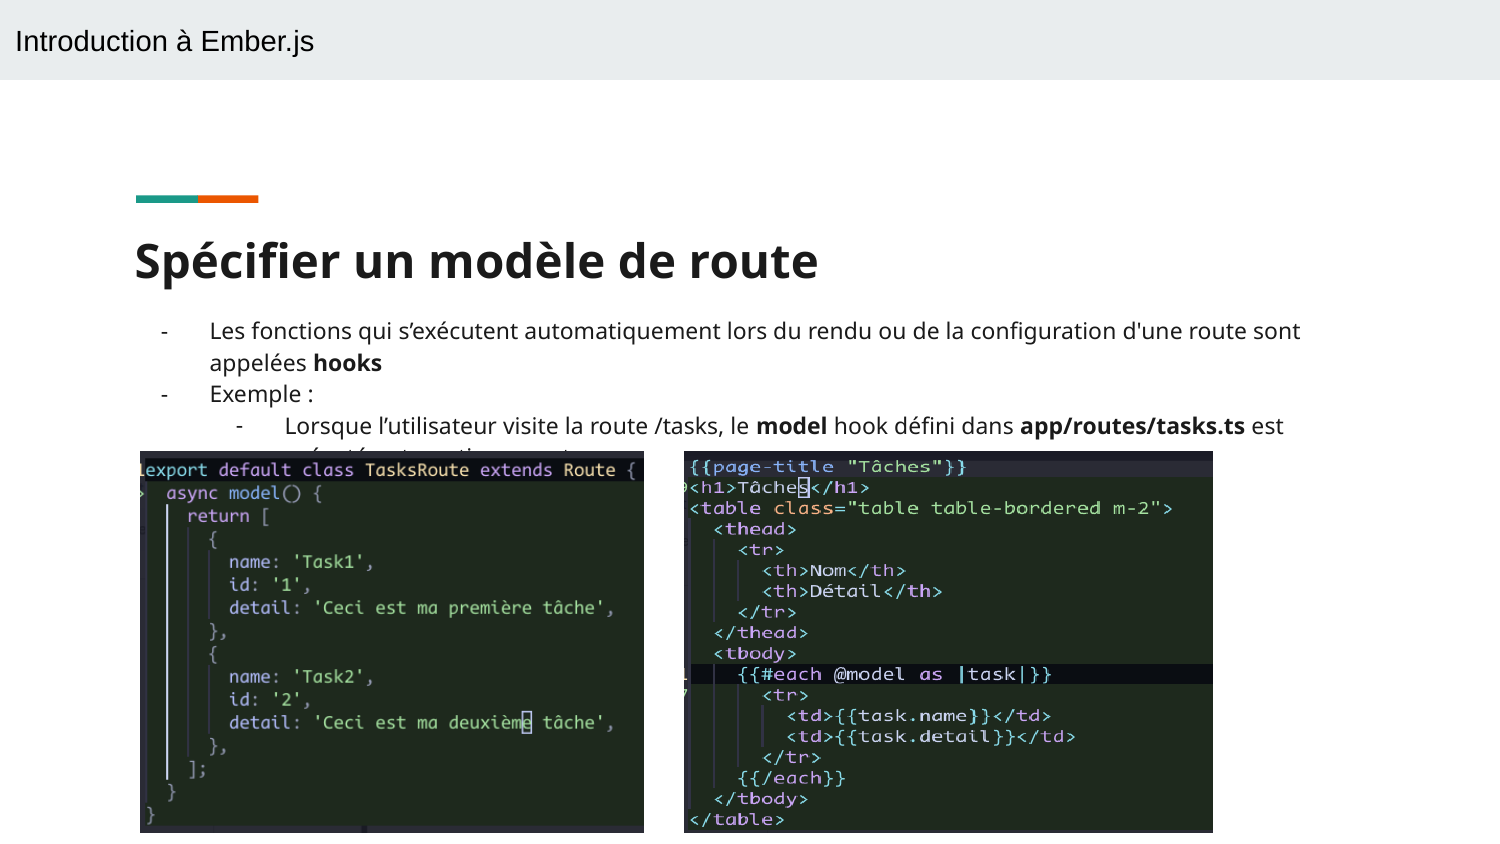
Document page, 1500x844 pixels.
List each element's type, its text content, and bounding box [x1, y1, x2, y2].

picture [140, 451, 644, 833]
list Les fonctions qui s’exécutent automatiquement lors du rendu ou de la configuration d'une route sont appelées hooks Exemple : Lorsque l’utilisateur visite la route /tasks, le model hook défini dans app/routes/tasks.ts est exécuté automatiquement: [119, 297, 1381, 810]
title Spécifier un modèle de route [119, 216, 1381, 297]
picture [684, 451, 1213, 833]
